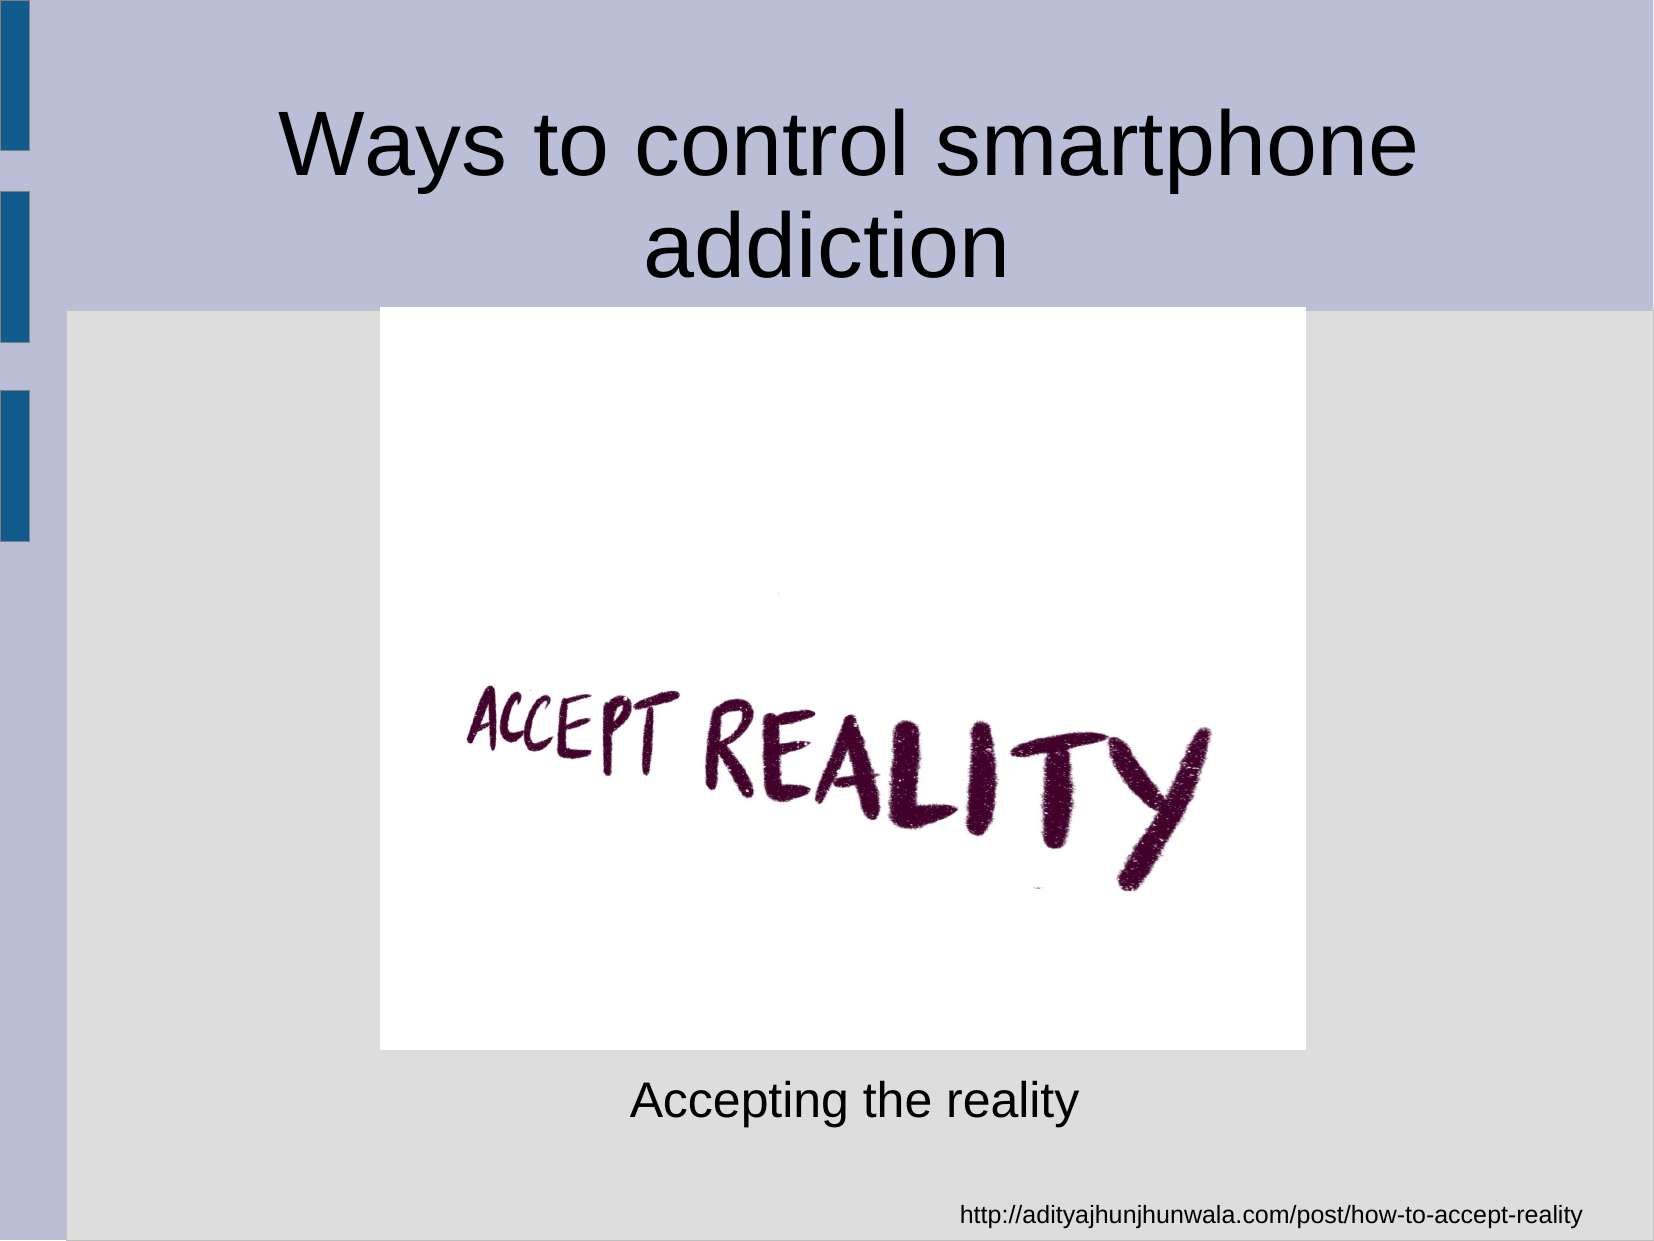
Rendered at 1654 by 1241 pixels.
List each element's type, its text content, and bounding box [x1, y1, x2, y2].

title Ways to control smartphone addiction [121, 91, 1534, 299]
text_box http://adityajhunjhunwala.com/post/how-to-accept-reality [945, 1193, 1654, 1241]
picture [380, 307, 1306, 1051]
text_box Accepting the reality [615, 1065, 1531, 1192]
